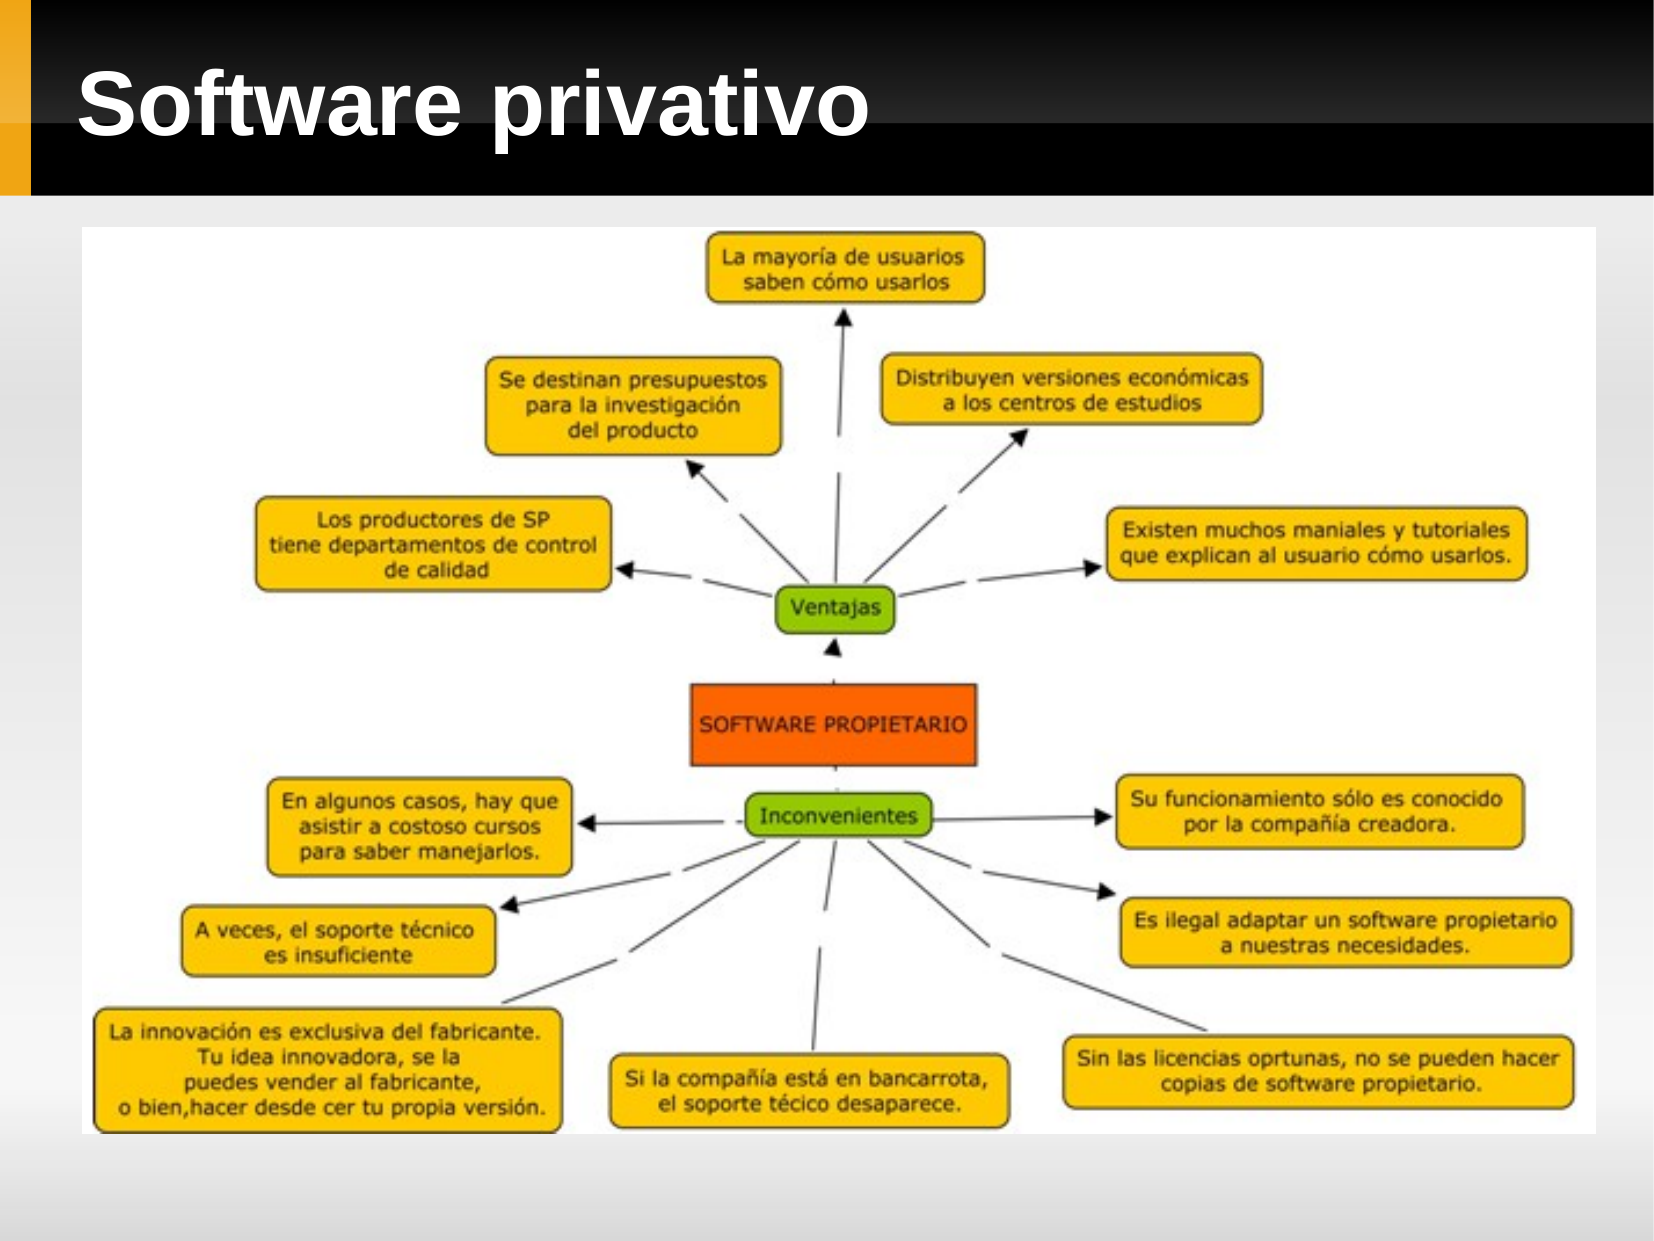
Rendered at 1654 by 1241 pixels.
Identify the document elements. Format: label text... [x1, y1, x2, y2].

title Software privativo [76, 0, 1565, 208]
picture [0, 0, 1654, 1241]
